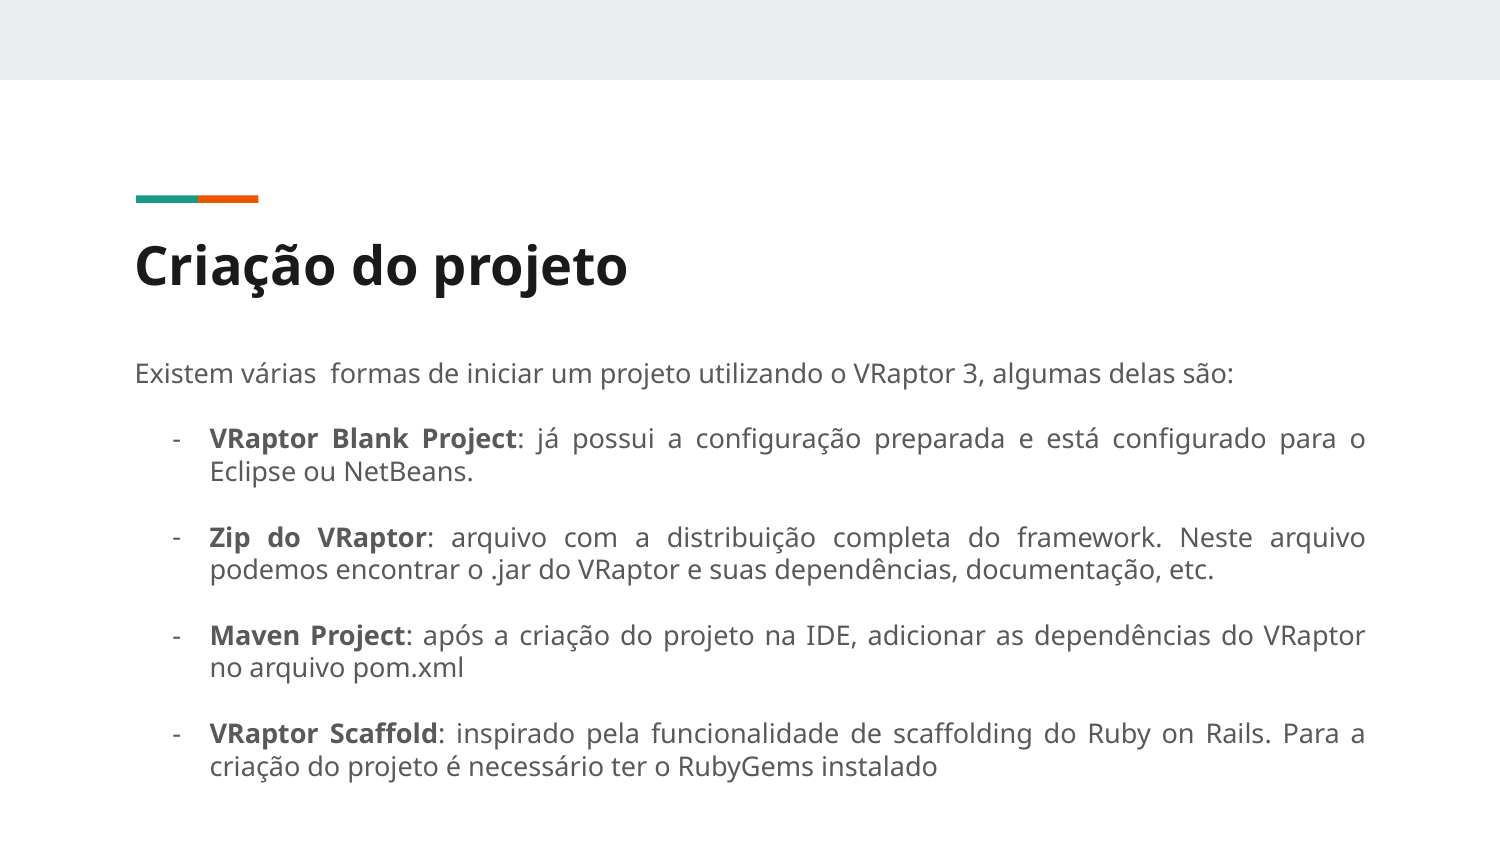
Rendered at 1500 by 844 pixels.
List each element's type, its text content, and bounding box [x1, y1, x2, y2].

list Existem várias formas de iniciar um projeto utilizando o VRaptor 3, algumas delas são: VRaptor Blank Project: já possui a configuração preparada e está configurado para o Eclipse ou NetBeans. Zip do VRaptor: arquivo com a distribuição completa do framework. Neste arquivo podemos encontrar o .jar do VRaptor e suas dependências, documentação, etc. Maven Project: após a criação do projeto na IDE, adicionar as dependências do VRaptor no arquivo pom.xml VRaptor Scaffold: inspirado pela funcionalidade de scaffolding do Ruby on Rails. Para a criação do projeto é necessário ter o RubyGems instalado [119, 341, 1381, 712]
title Criação do projeto [119, 216, 1381, 305]
